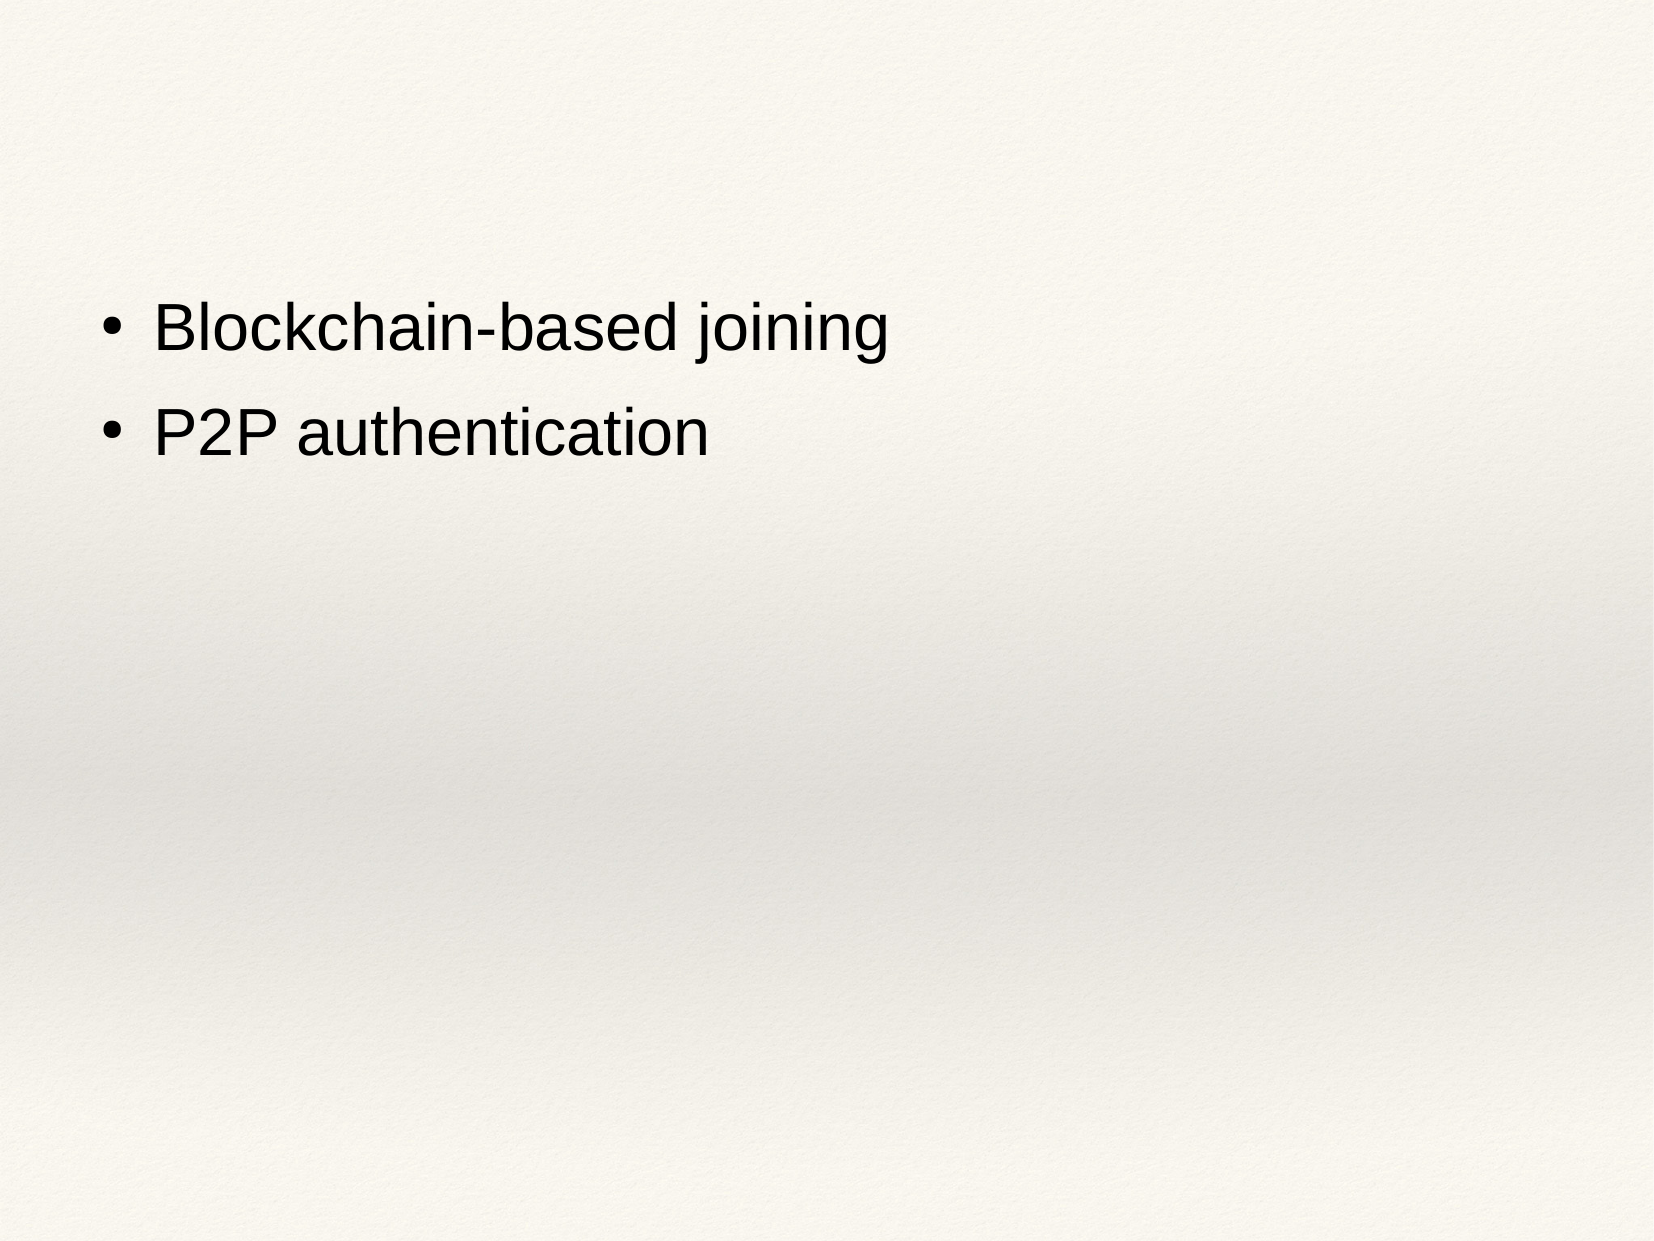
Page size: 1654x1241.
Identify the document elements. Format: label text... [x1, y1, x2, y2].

list Blockchain-based joining P2P authentication [82, 290, 1571, 1010]
picture [0, 0, 1654, 1241]
